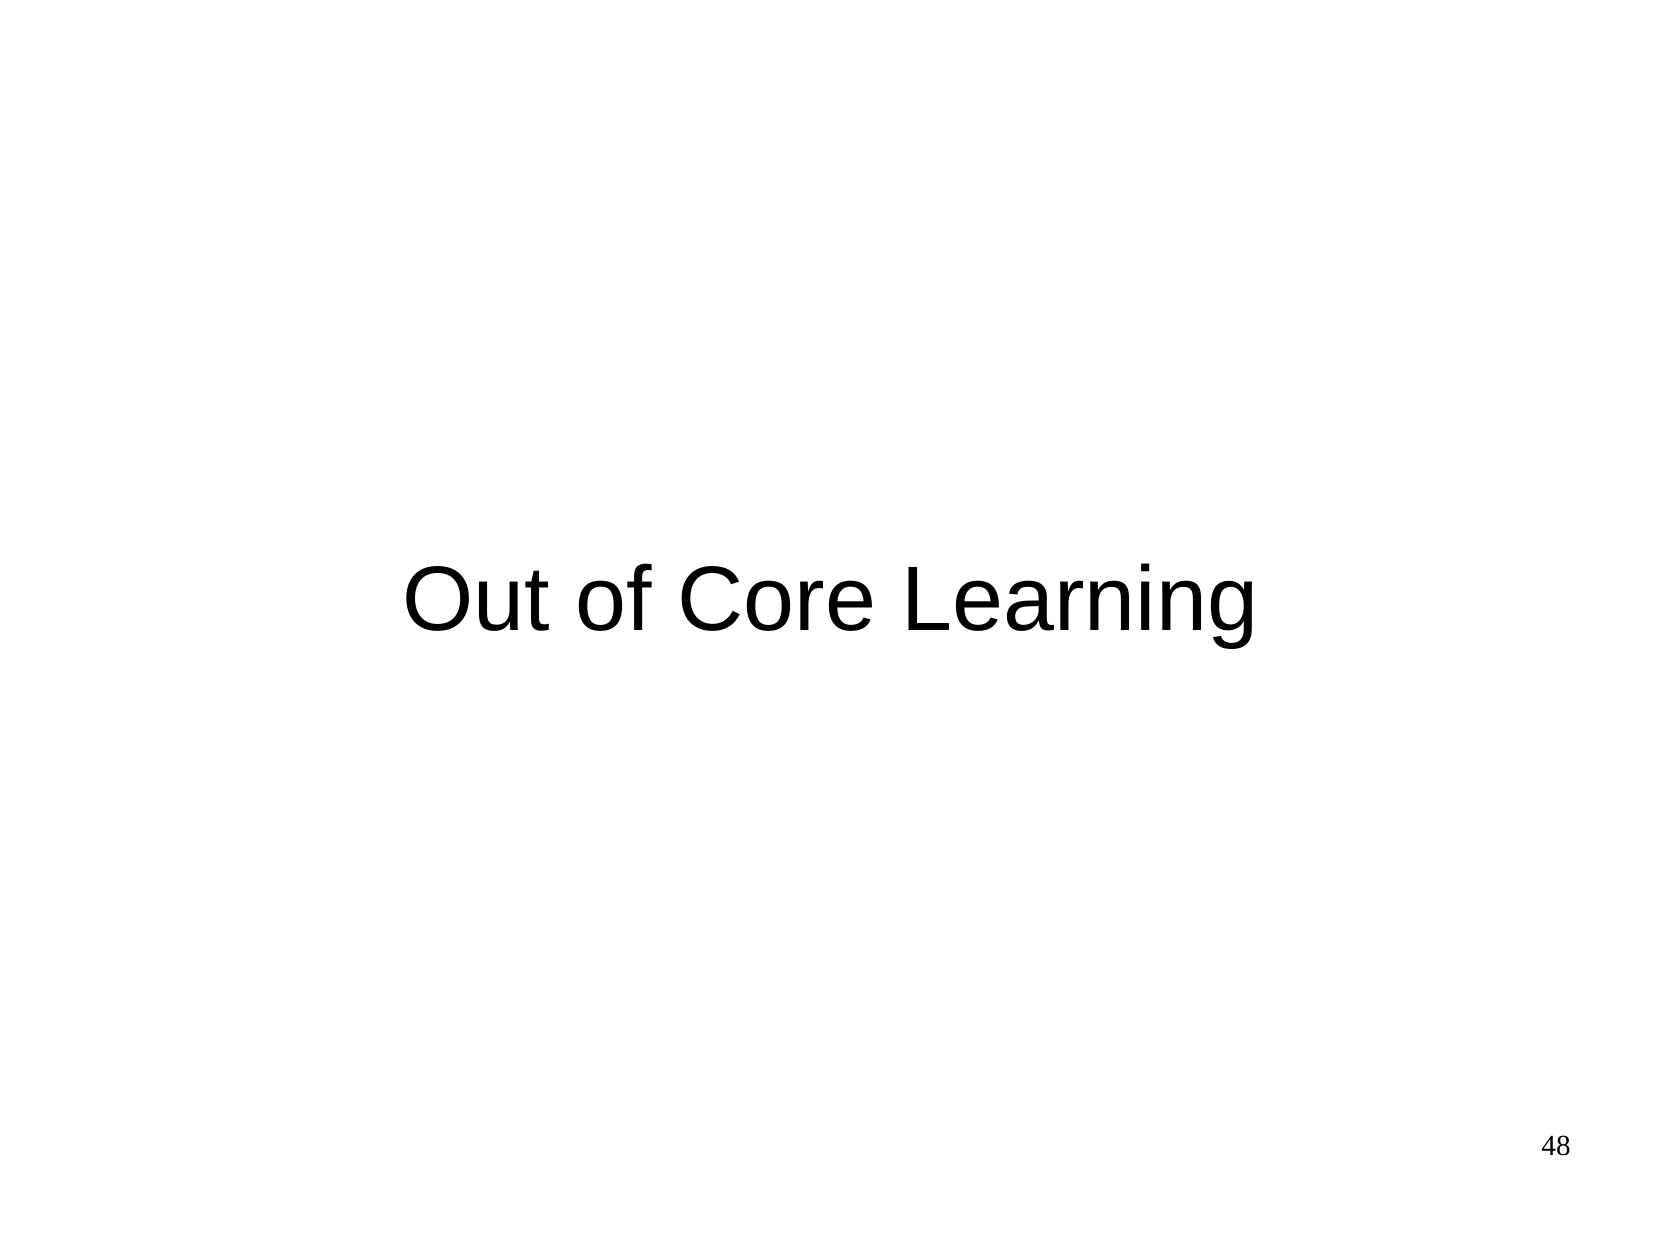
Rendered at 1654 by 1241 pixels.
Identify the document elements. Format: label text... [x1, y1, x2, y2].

title Out of Core Learning [86, 495, 1576, 703]
